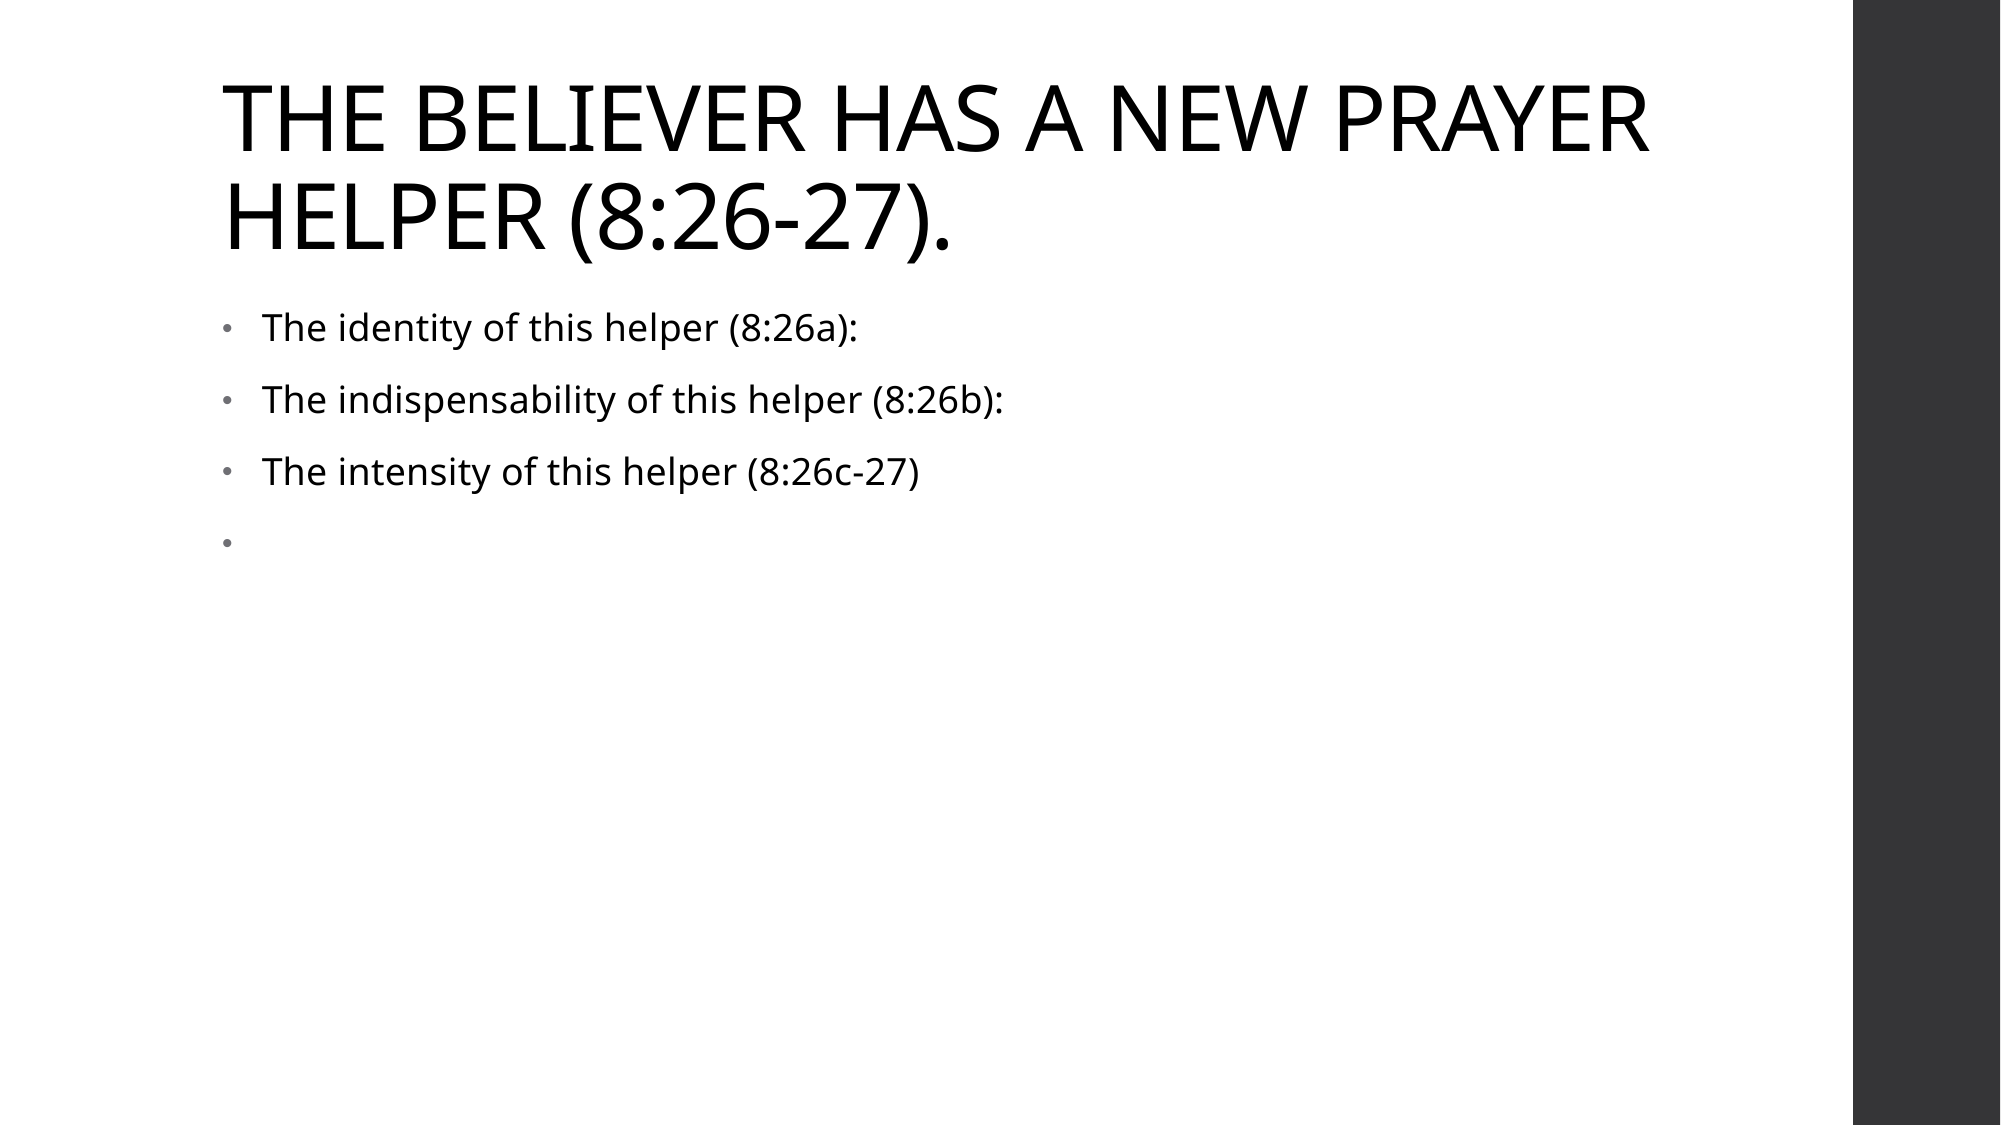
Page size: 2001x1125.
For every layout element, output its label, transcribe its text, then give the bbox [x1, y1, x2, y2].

list The identity of this helper (8:26a): The indispensability of this helper (8:26b): The intensity of this helper (8:26c-27) [206, 299, 1617, 1014]
title THE BELIEVER HAS A NEW PRAYER HELPER (8:26-27). [206, 60, 1797, 278]
